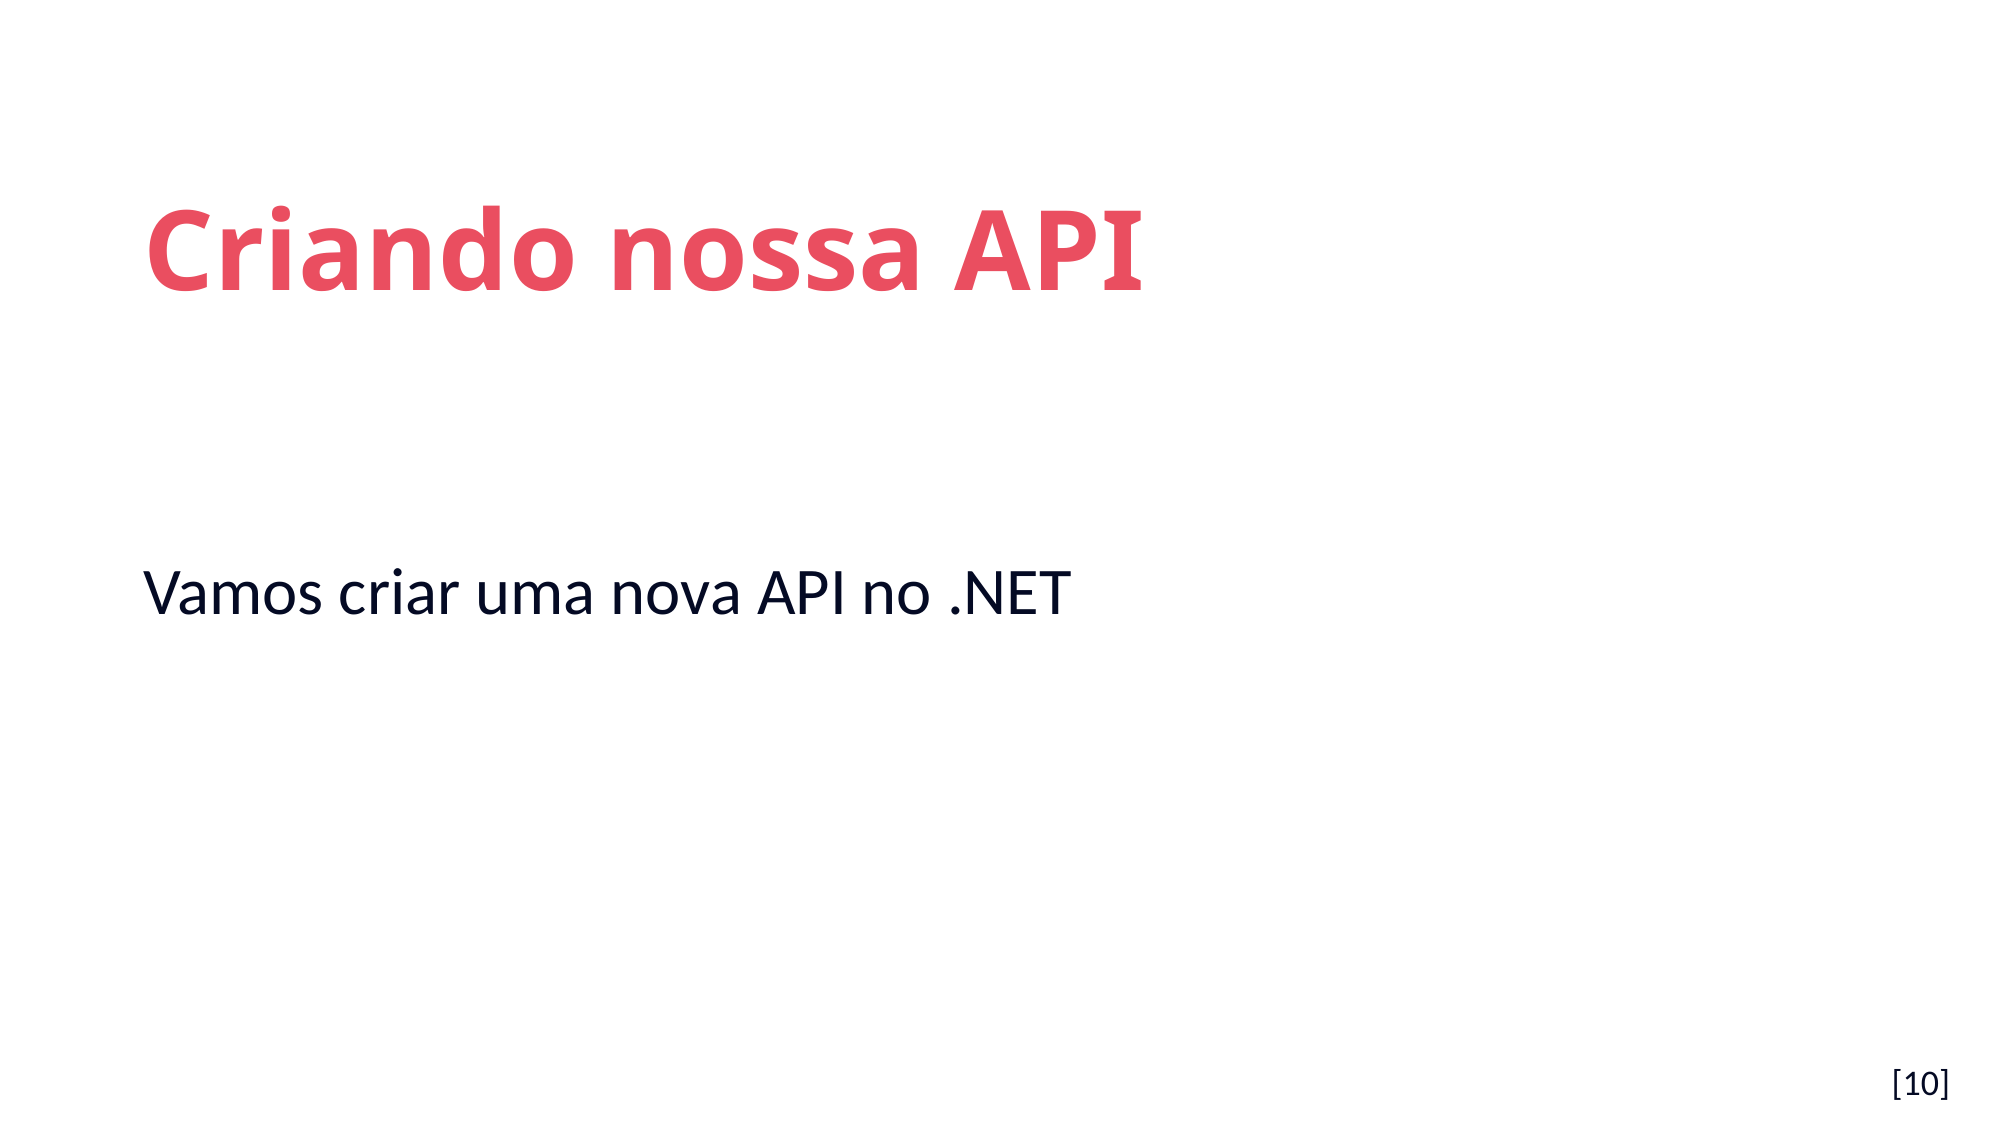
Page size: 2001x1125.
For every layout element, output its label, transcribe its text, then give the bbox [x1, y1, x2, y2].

slide_number [10] [1871, 1038, 1992, 1125]
text_box Criando nossa API [123, 139, 1878, 324]
text_box Vamos criar uma nova API no .NET [123, 324, 1877, 1087]
